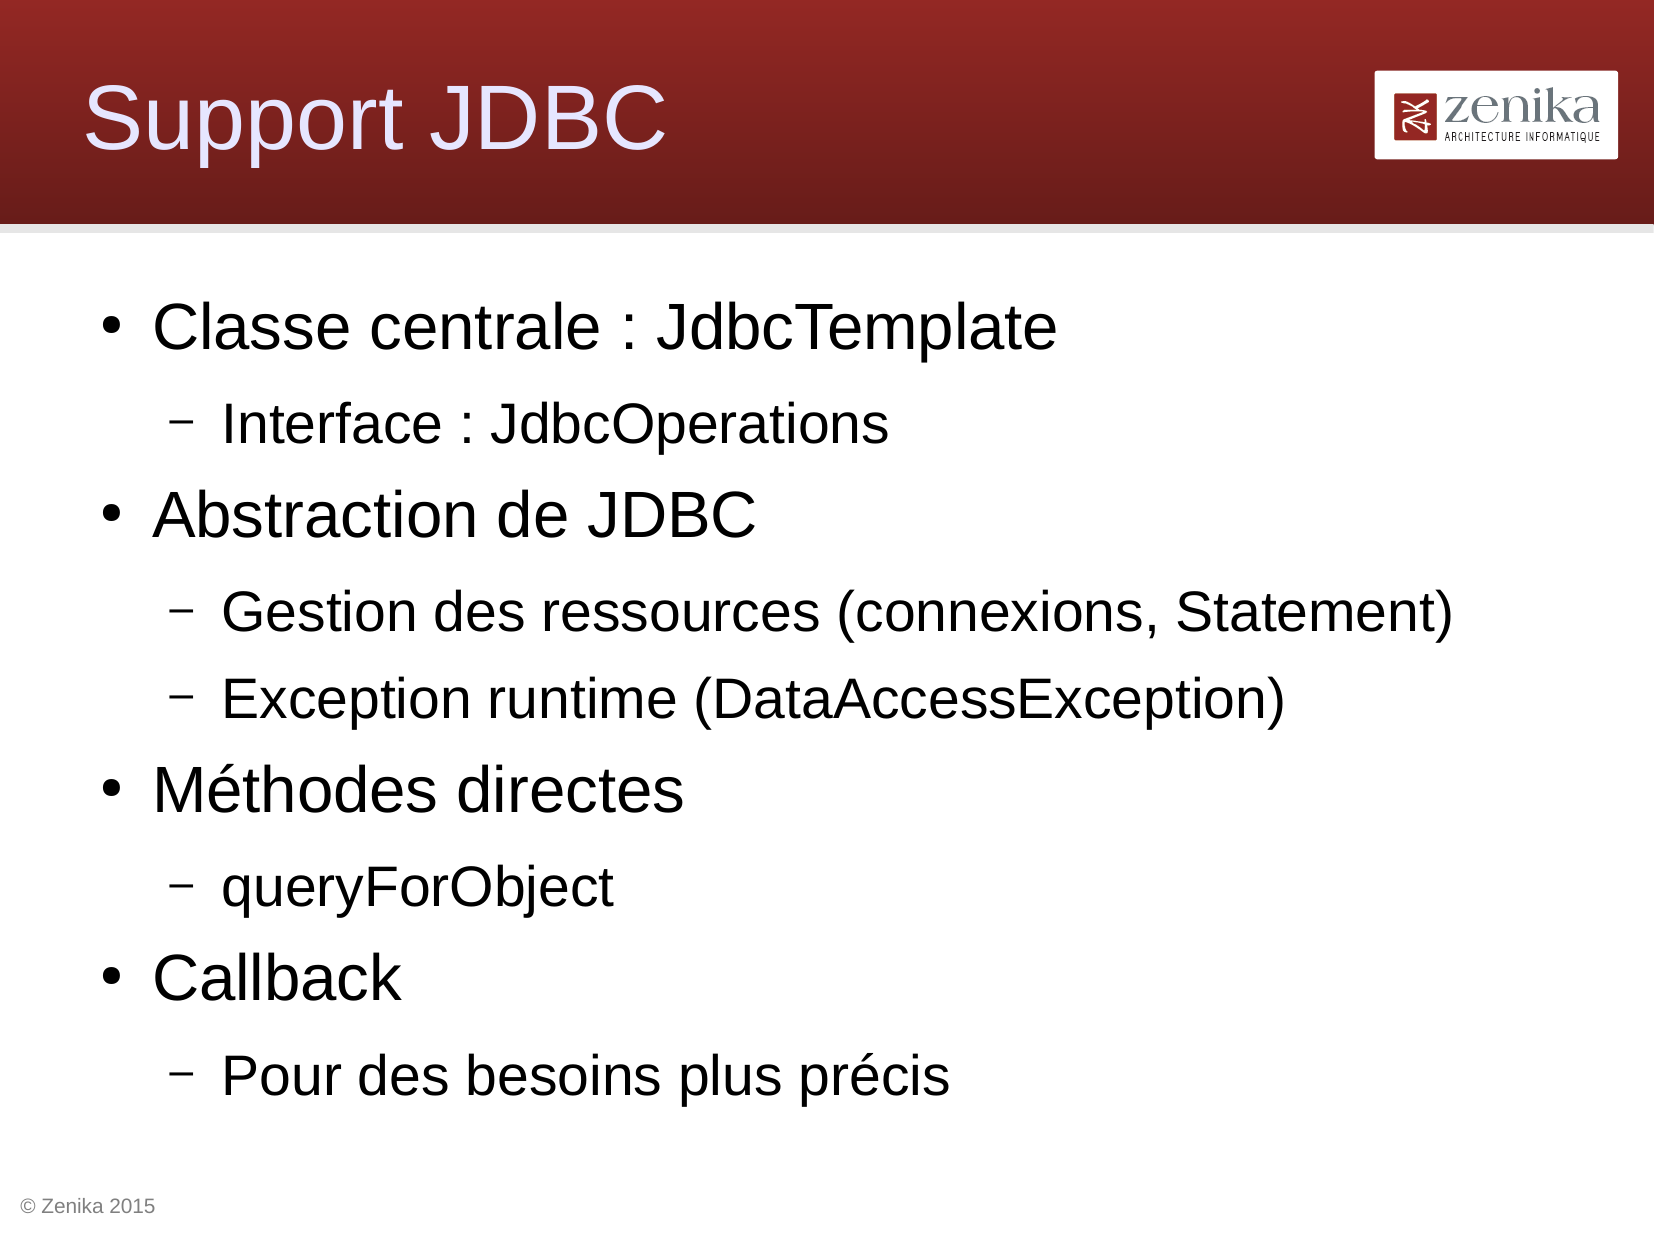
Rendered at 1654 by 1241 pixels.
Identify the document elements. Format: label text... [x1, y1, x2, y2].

list Classe centrale : JdbcTemplate Interface : JdbcOperations Abstraction de JDBC Gestion des ressources (connexions, Statement) Exception runtime (DataAccessException) Méthodes directes queryForObject Callback Pour des besoins plus précis [82, 290, 1538, 1111]
title Support JDBC [82, 13, 1571, 222]
picture [1571, 82, 1600, 149]
